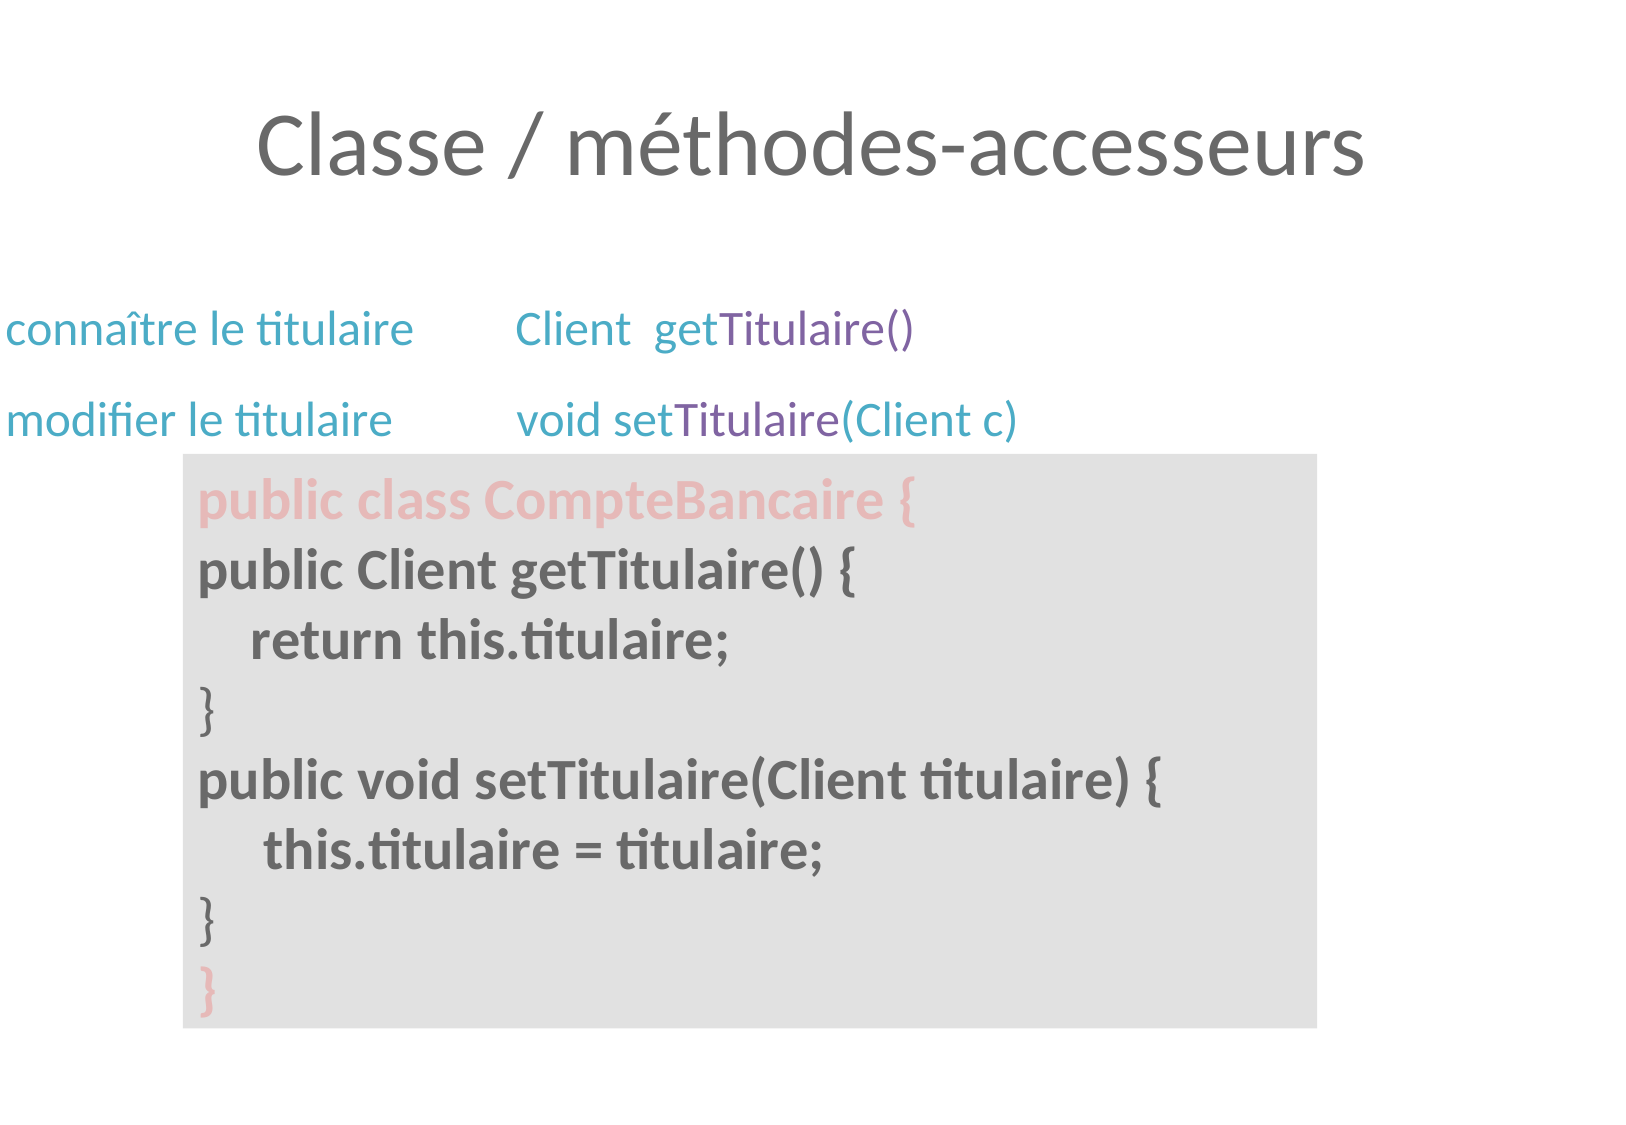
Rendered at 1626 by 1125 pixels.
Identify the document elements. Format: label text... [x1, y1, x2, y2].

title Classe / méthodes-accesseurs [81, 45, 1544, 233]
text_box public class CompteBancaire { public Client getTitulaire() { return this.titulaire; } public void setTitulaire(Client titulaire) { this.titulaire = titulaire; } } [182, 453, 1318, 1029]
list connaître le titulaire Client getTitulaire() modifier le titulaire void setTitulaire(Client c) [0, 198, 1438, 552]
